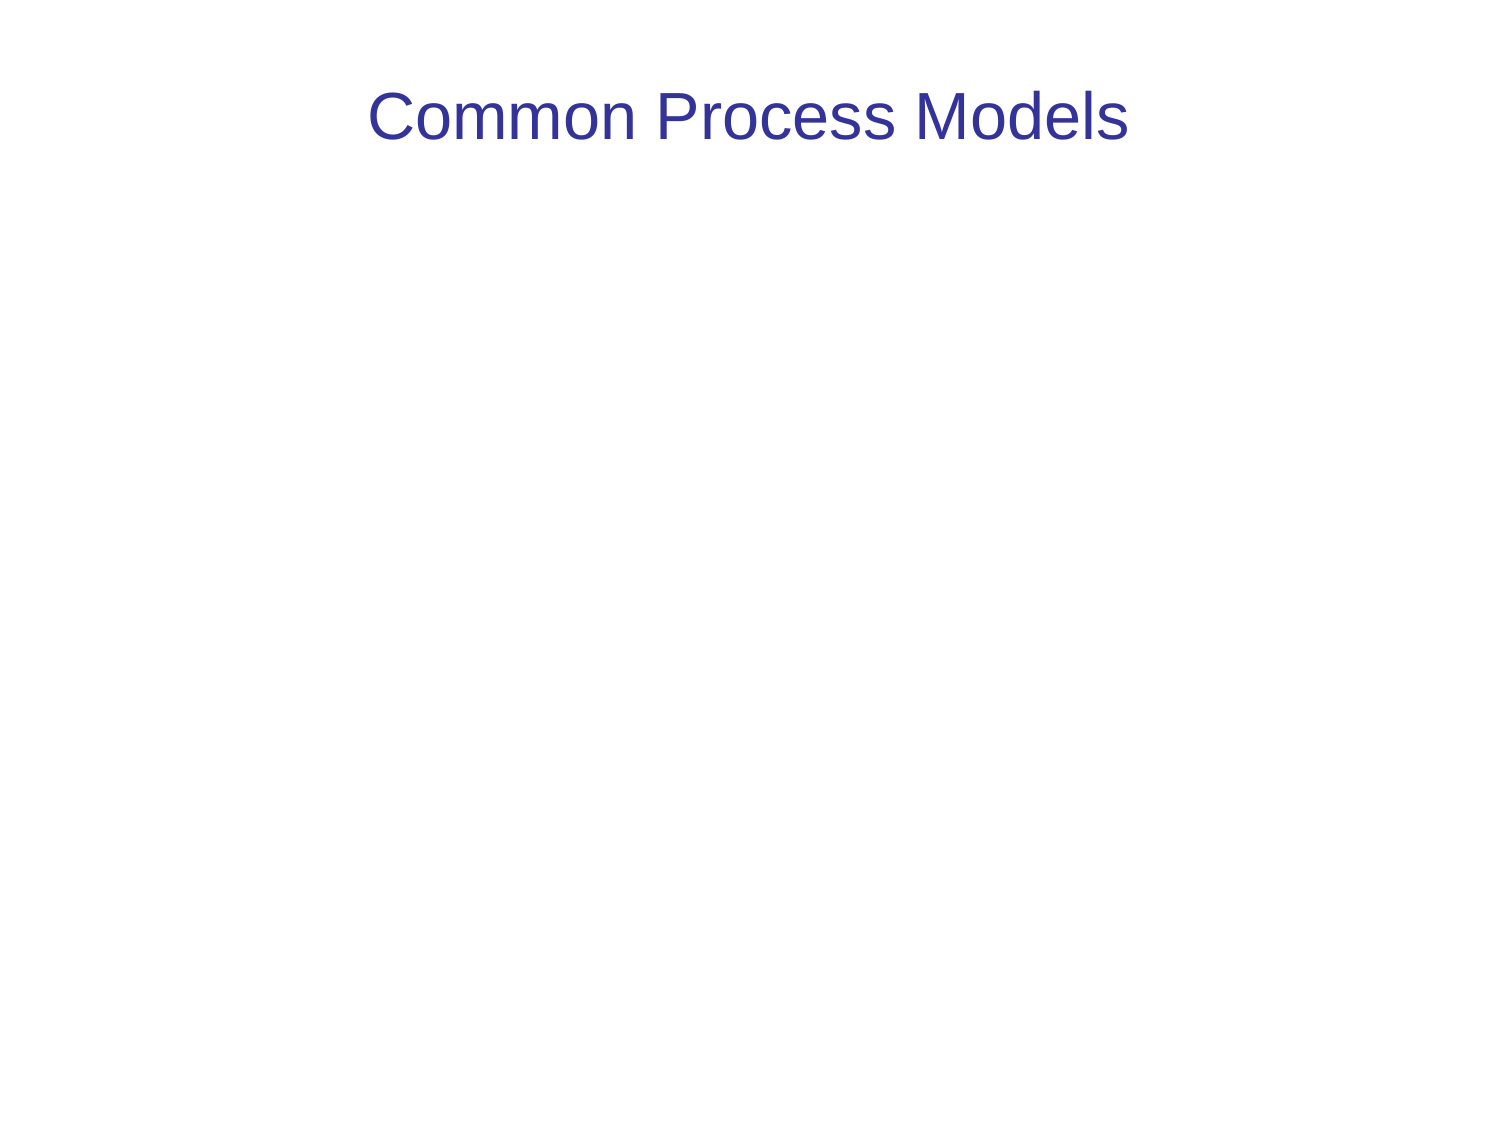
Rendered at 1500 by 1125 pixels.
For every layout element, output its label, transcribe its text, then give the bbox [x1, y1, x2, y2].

title Common Process Models [100, 42, 1398, 183]
